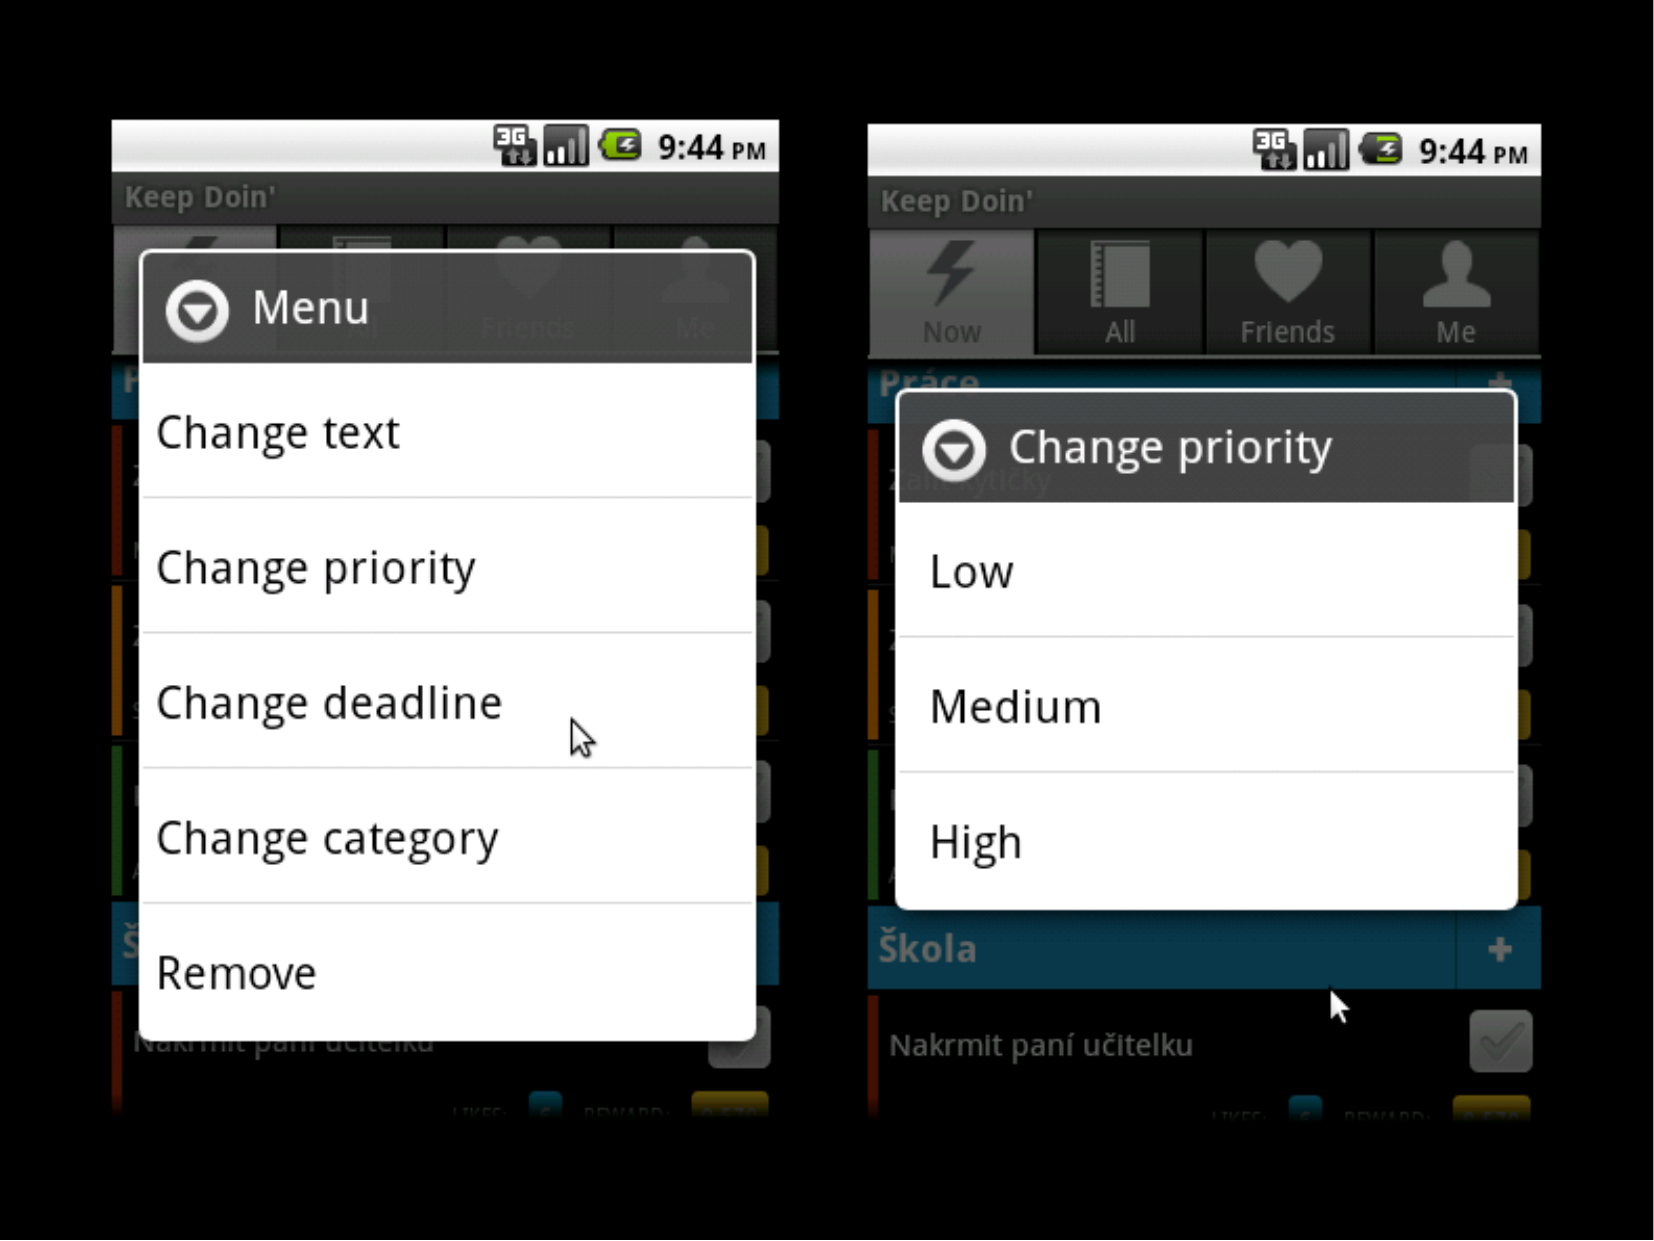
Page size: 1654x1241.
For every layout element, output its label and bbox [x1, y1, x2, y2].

picture [106, 112, 788, 1127]
picture [862, 112, 1546, 1129]
